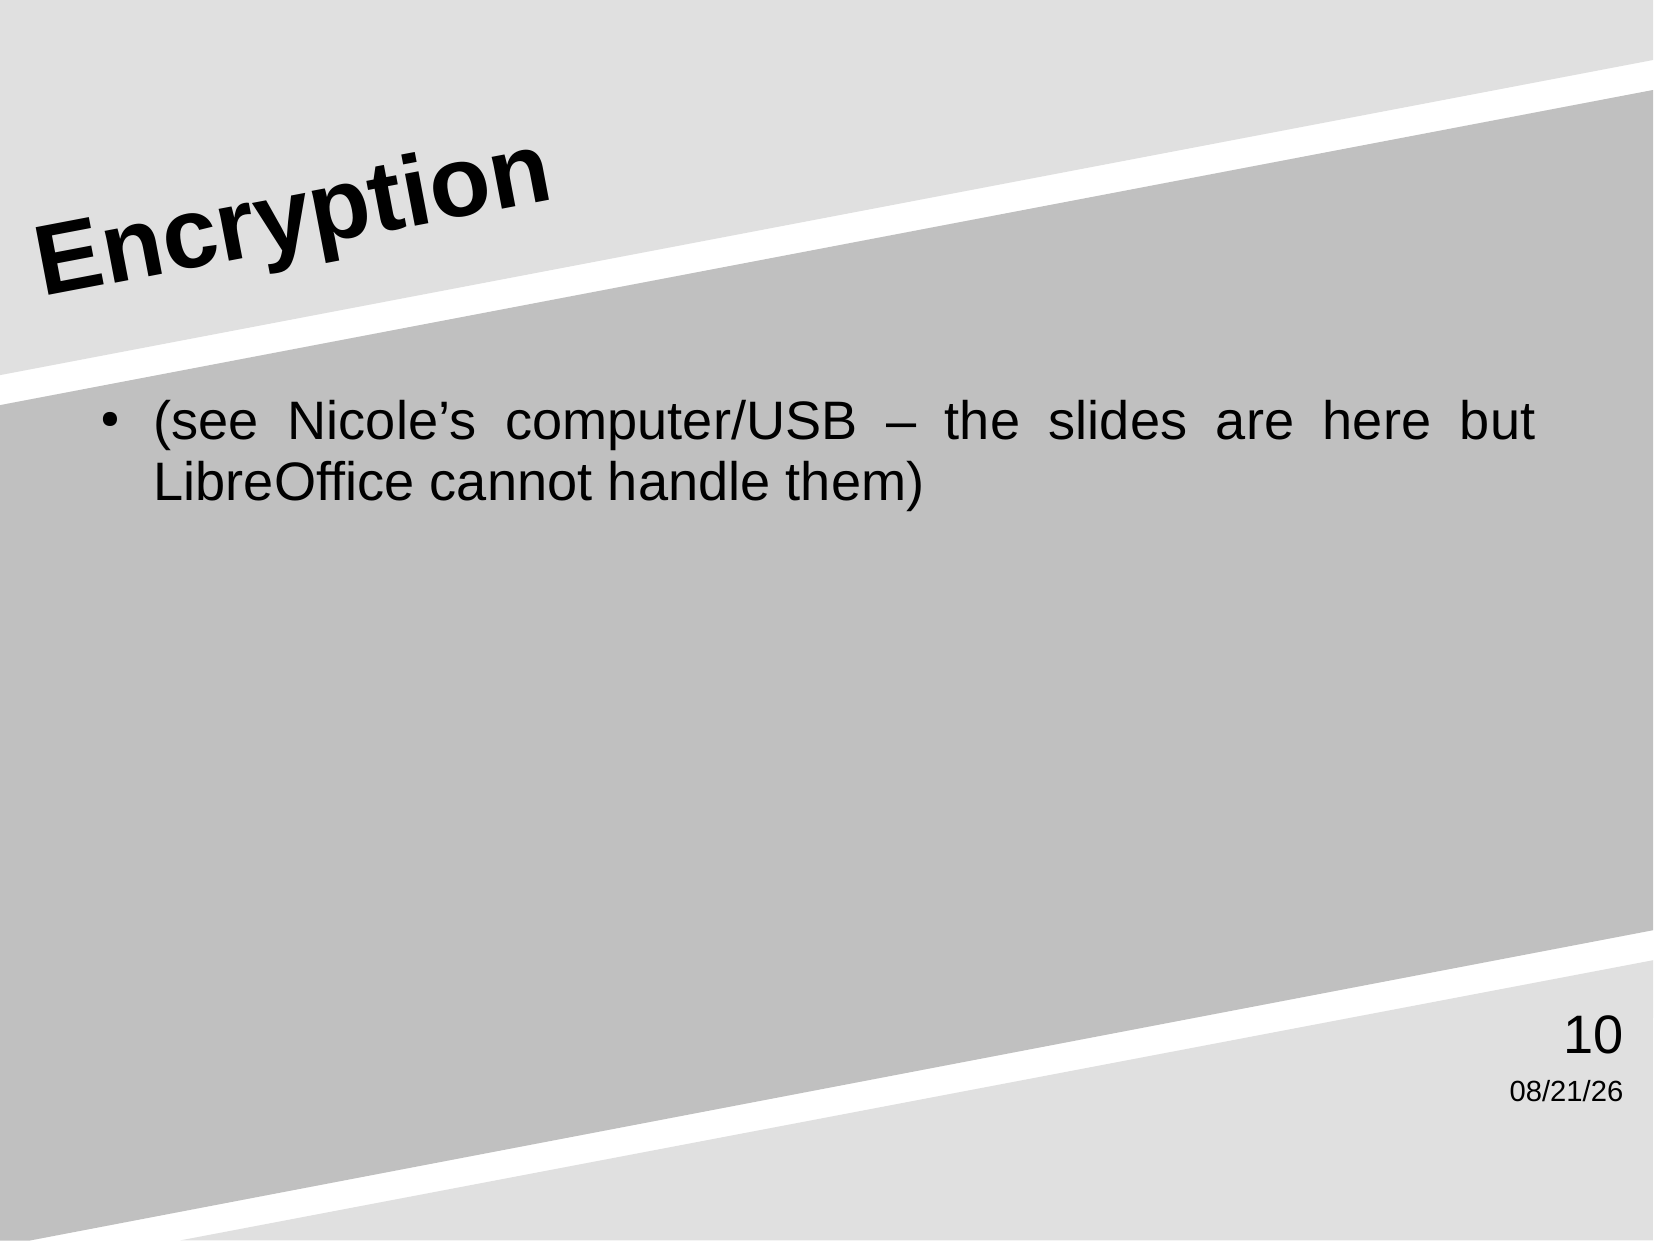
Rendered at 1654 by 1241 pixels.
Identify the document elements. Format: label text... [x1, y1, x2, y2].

list (see Nicole’s computer/USB – the slides are here but LibreOffice cannot handle them) [82, 390, 1538, 1036]
title Encryption [17, 0, 1518, 365]
